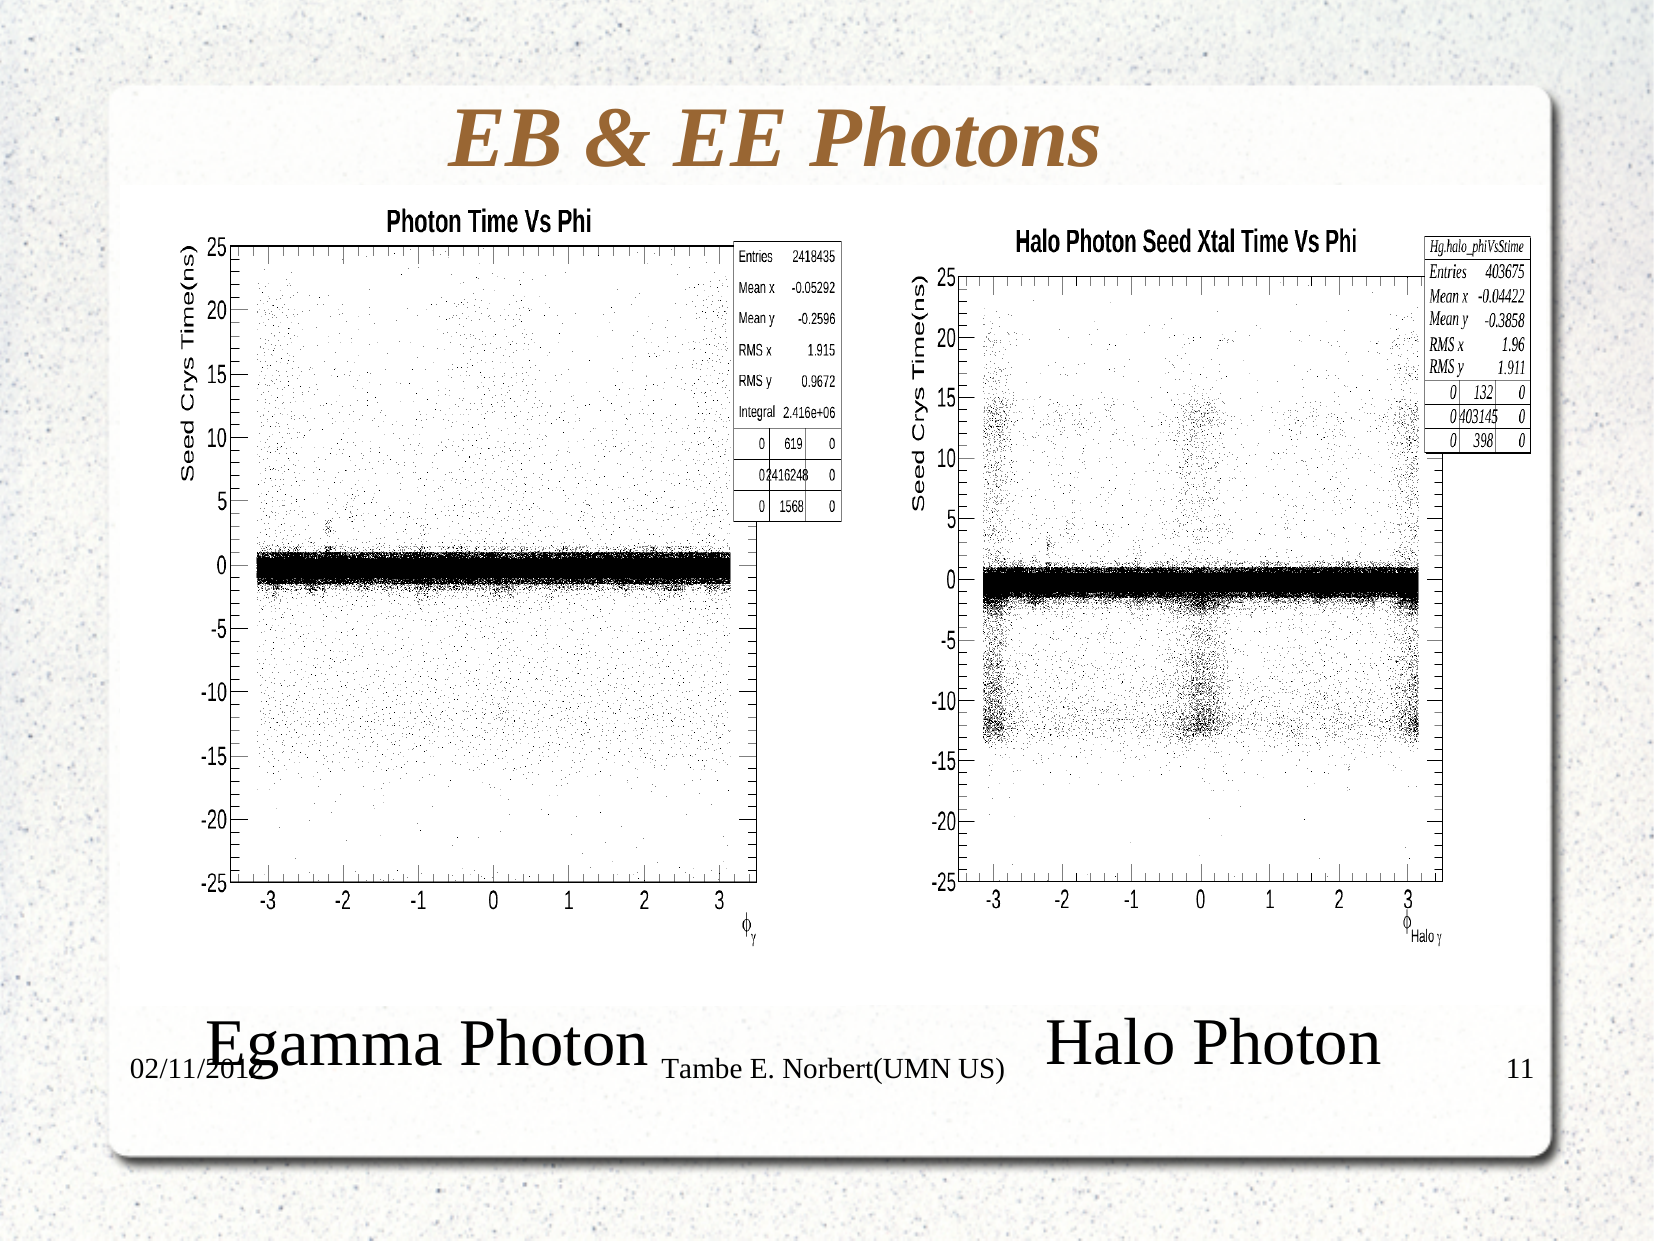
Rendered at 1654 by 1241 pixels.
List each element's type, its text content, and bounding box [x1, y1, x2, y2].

list Egamma Photon [135, 1006, 706, 1081]
title EB & EE Photons [270, 90, 1261, 185]
picture [0, 0, 1654, 1241]
list Halo Photon [975, 1006, 1441, 1080]
